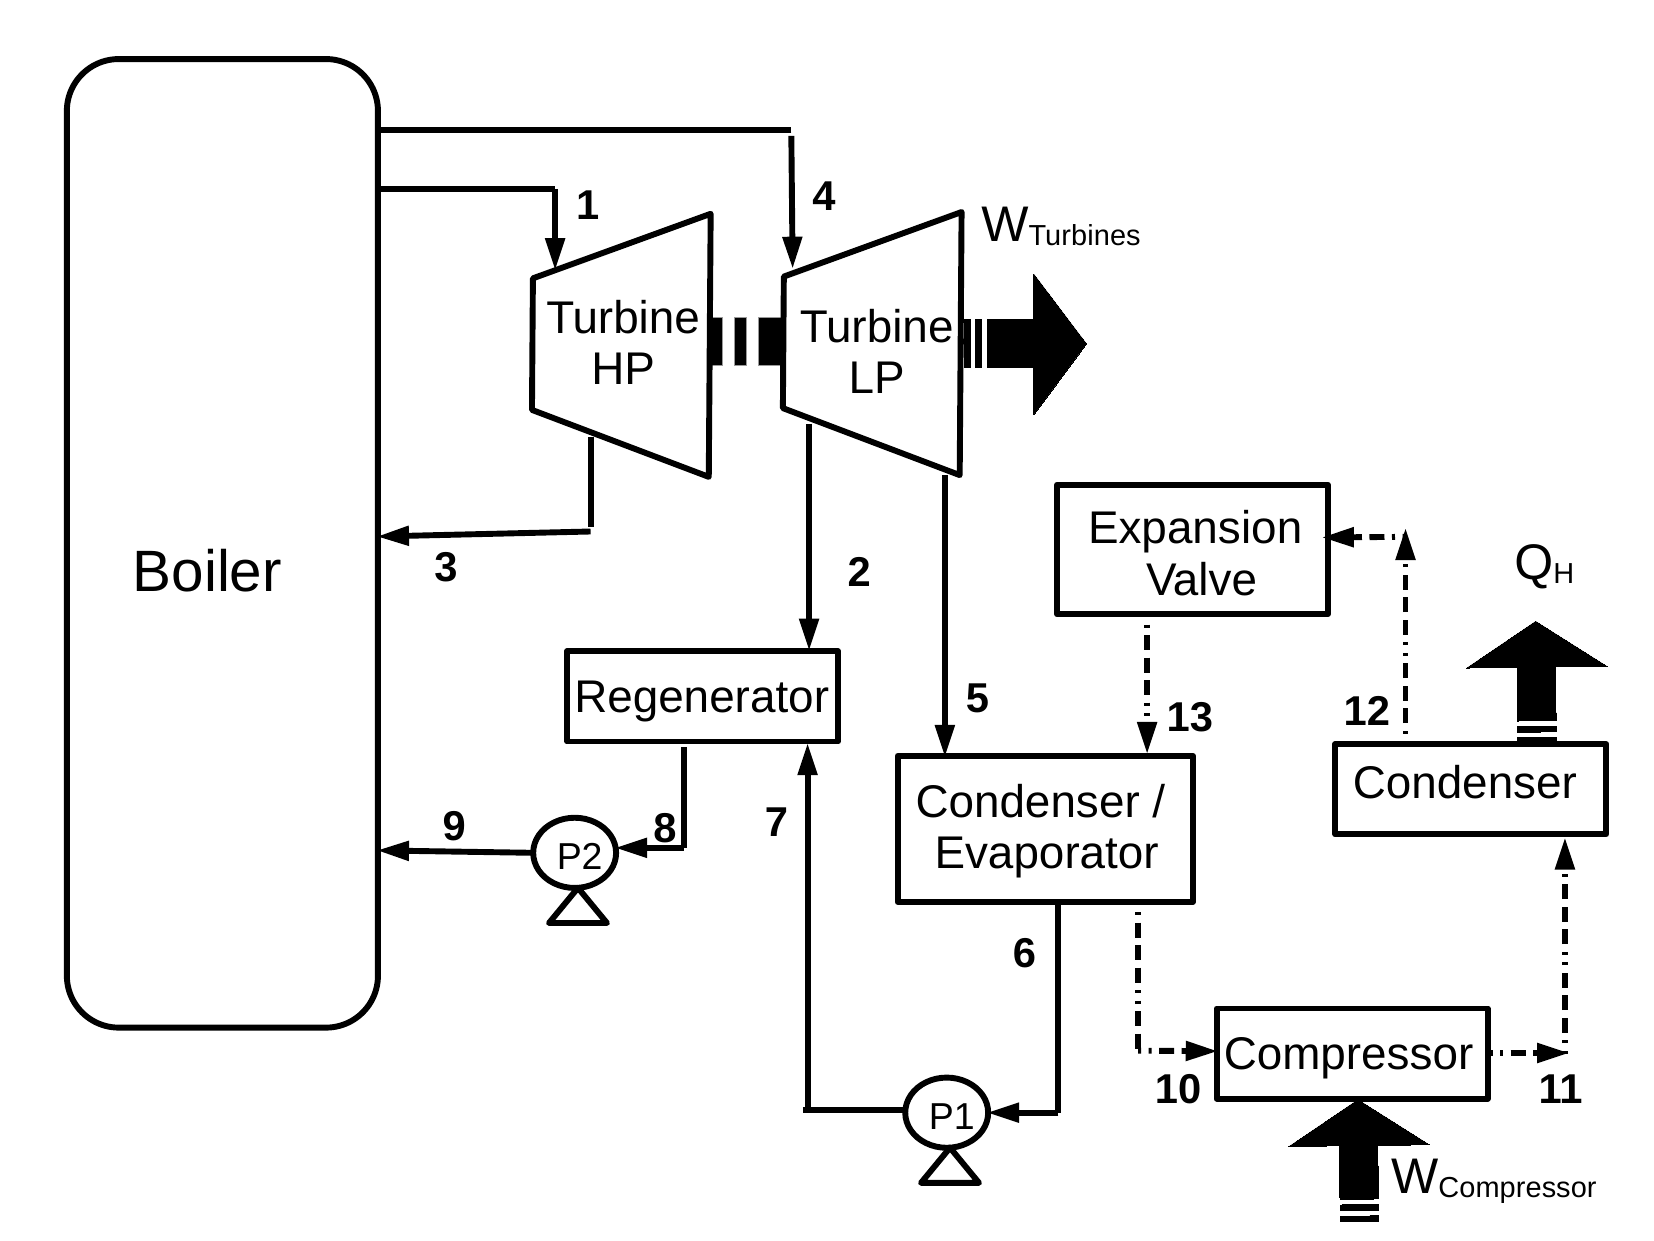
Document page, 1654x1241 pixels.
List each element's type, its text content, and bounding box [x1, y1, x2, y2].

text_box 9 [427, 795, 481, 858]
text_box Turbine LP [785, 293, 969, 411]
text_box 7 [750, 791, 811, 853]
text_box [567, 651, 838, 663]
text_box [905, 1091, 914, 1135]
text_box [715, 317, 723, 366]
text_box WTurbines [961, 188, 1161, 277]
text_box [1517, 726, 1557, 733]
text_box [532, 213, 711, 284]
text_box [790, 411, 961, 476]
text_box QH [1488, 527, 1601, 615]
text_box Expansion Valve [1073, 495, 1335, 613]
text_box [897, 755, 1193, 902]
text_box 11 [1523, 1058, 1600, 1120]
text_box 4 [797, 165, 851, 227]
text_box [66, 59, 378, 1028]
text_box Regenerator [559, 663, 844, 736]
text_box [918, 1077, 975, 1087]
text_box [1340, 1215, 1375, 1222]
text_box [734, 317, 747, 366]
text_box Boiler [118, 531, 320, 612]
text_box 5 [951, 667, 1004, 729]
text_box [533, 831, 542, 875]
text_box [1057, 484, 1328, 615]
text_box 8 [638, 797, 692, 859]
text_box Compressor [1209, 1020, 1489, 1093]
text_box [1217, 1093, 1488, 1200]
text_box [1335, 737, 1607, 835]
text_box 2 [832, 541, 886, 603]
text_box 12 [1328, 680, 1406, 742]
text_box Condenser [1338, 750, 1607, 823]
text_box [567, 736, 838, 742]
text_box [758, 212, 962, 409]
text_box Condenser / Evaporator [900, 768, 1193, 886]
text_box [975, 319, 982, 368]
text_box [531, 402, 710, 477]
text_box [548, 885, 607, 924]
text_box P1 [914, 1087, 990, 1145]
text_box 3 [419, 536, 473, 598]
text_box [1216, 1008, 1488, 1020]
text_box 13 [1151, 686, 1228, 748]
text_box [921, 1145, 980, 1183]
text_box [1466, 621, 1608, 722]
text_box 6 [998, 922, 1052, 984]
text_box [546, 817, 603, 827]
text_box WCompressor [1375, 1141, 1613, 1229]
text_box 1 [561, 174, 615, 237]
text_box [987, 277, 1087, 415]
text_box P2 [542, 827, 618, 885]
text_box [1340, 1204, 1375, 1211]
text_box 10 [1139, 1058, 1217, 1120]
text_box Turbine HP [531, 284, 715, 402]
